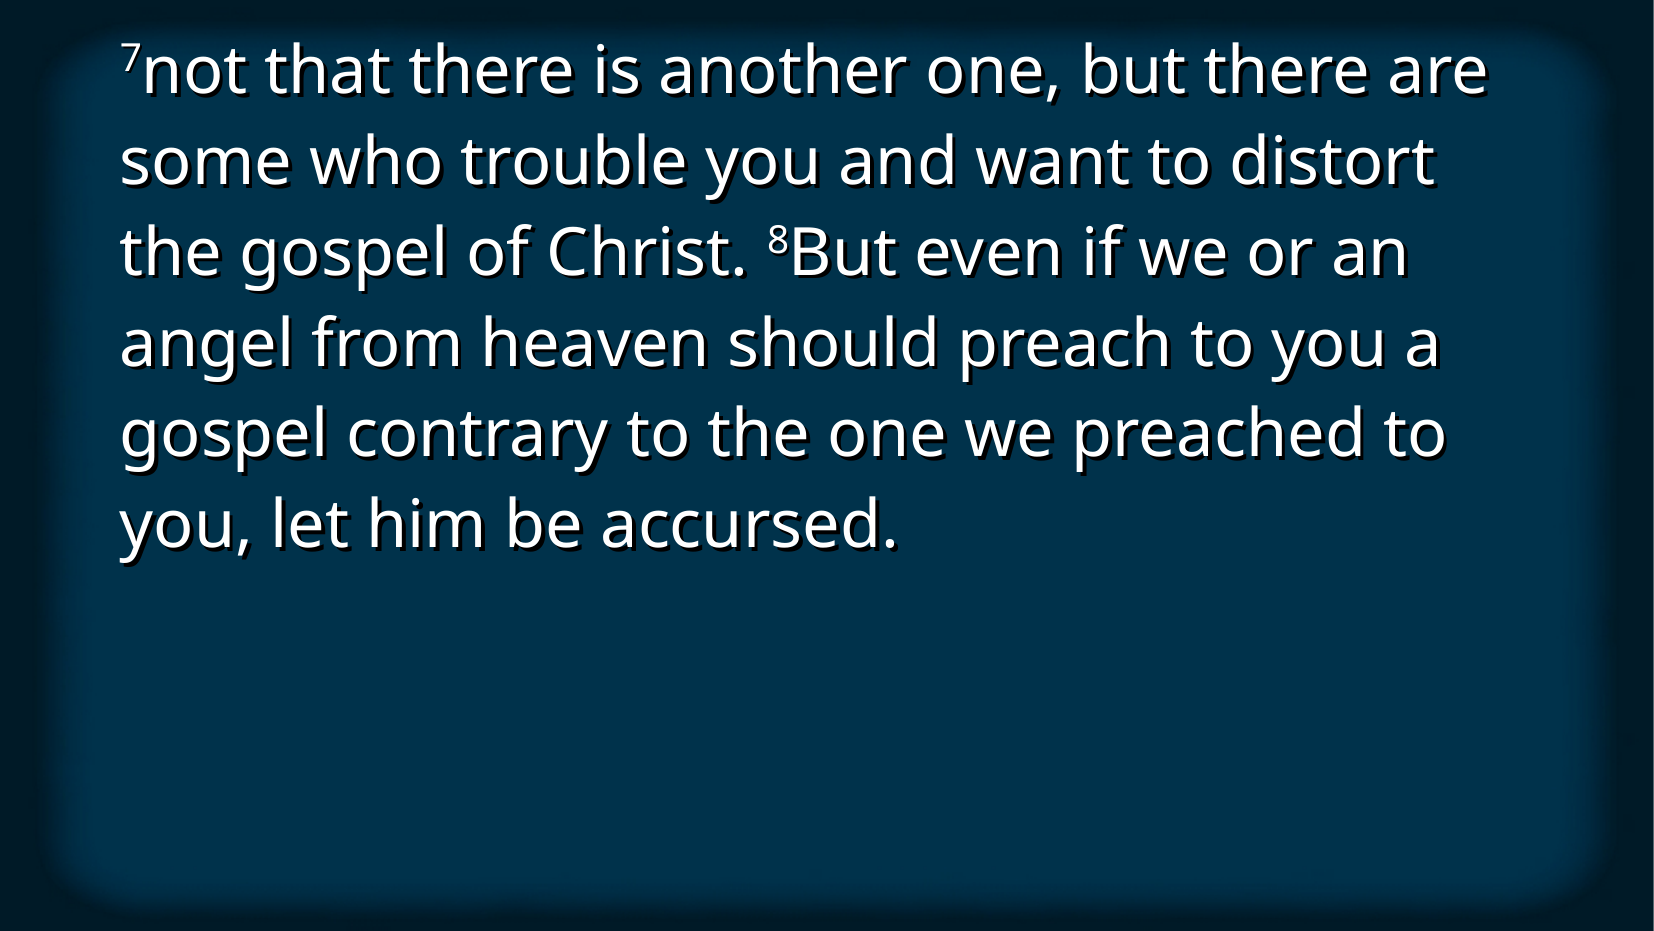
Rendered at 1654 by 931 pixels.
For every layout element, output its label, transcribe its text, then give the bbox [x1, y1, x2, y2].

picture [0, 0, 1654, 931]
text_box 7not that there is another one, but there are some who trouble you and want to distort the gospel of Christ. 8But even if we or an angel from heaven should preach to you a gospel contrary to the one we preached to you, let him be accursed. [105, 15, 1561, 563]
